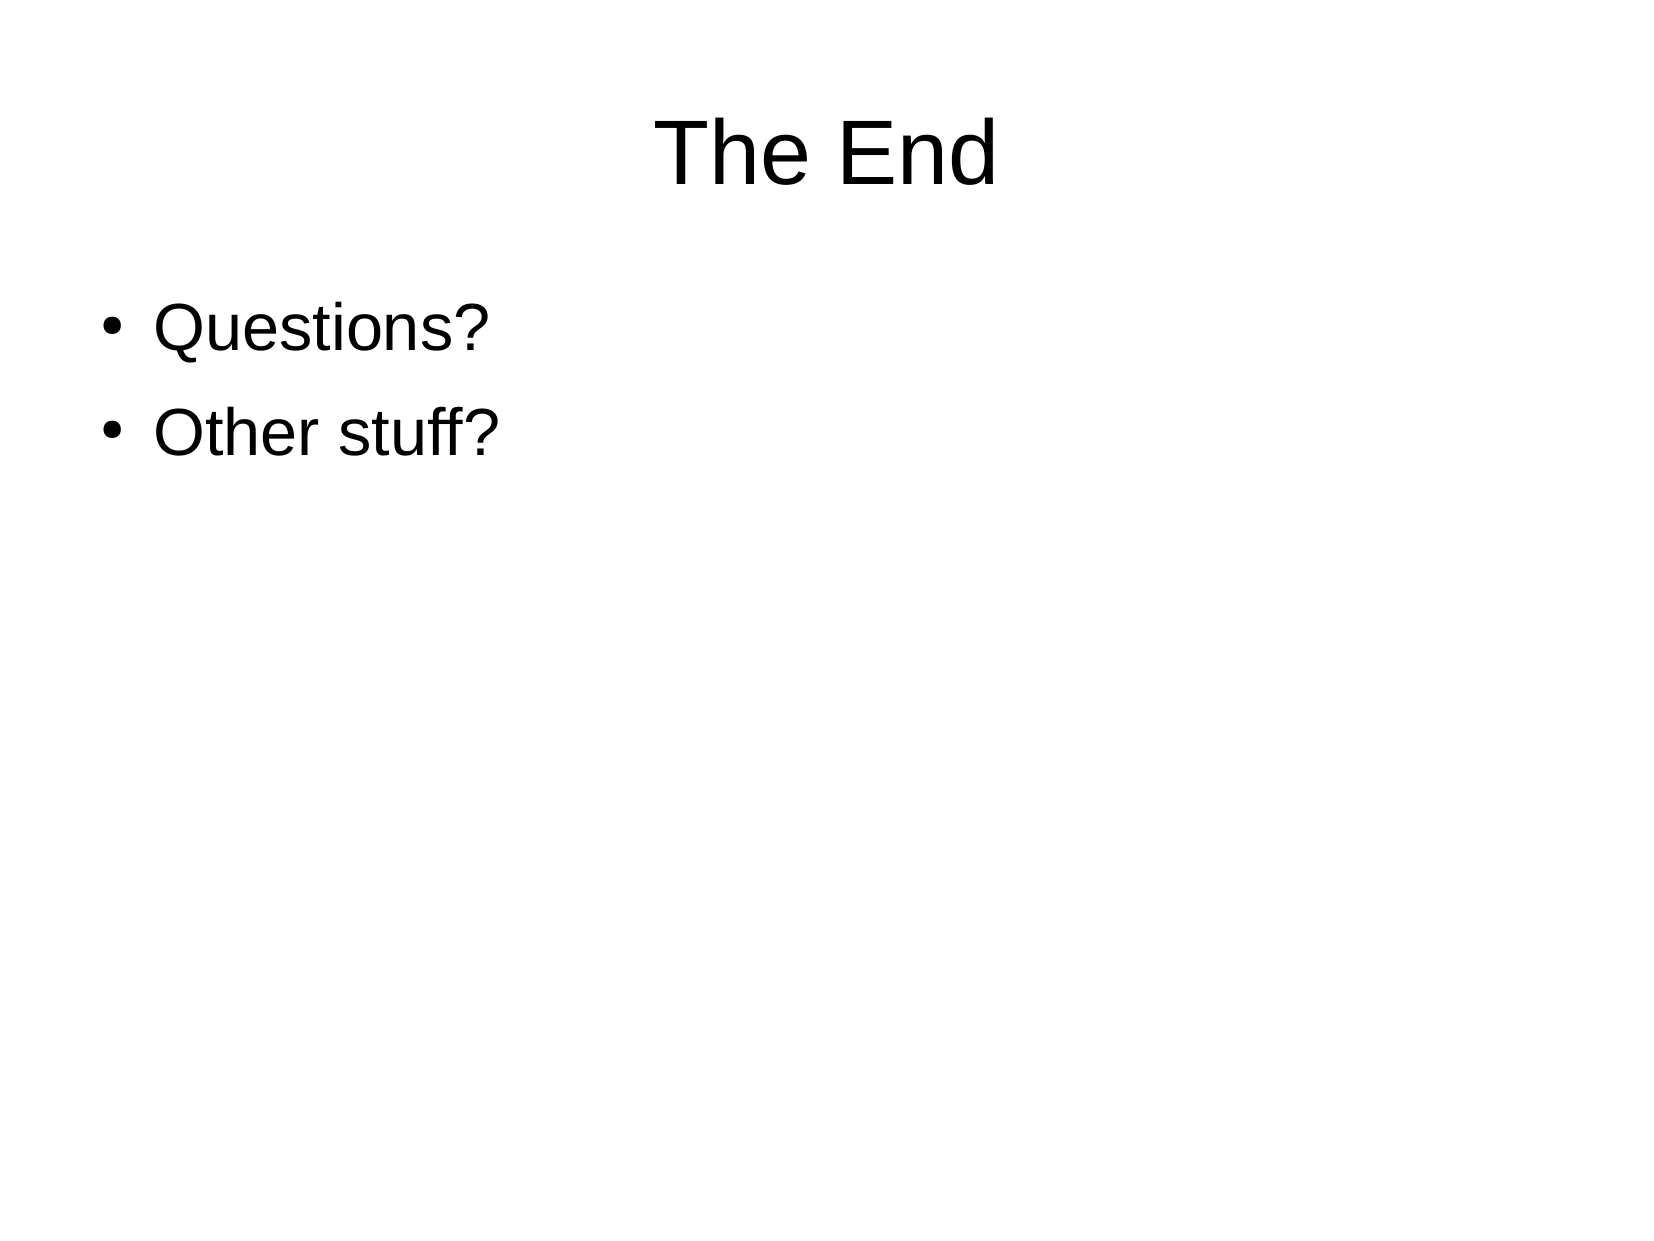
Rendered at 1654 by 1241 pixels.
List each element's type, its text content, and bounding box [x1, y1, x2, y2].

title The End [82, 49, 1571, 257]
list Questions? Other stuff? [82, 290, 1571, 1010]
